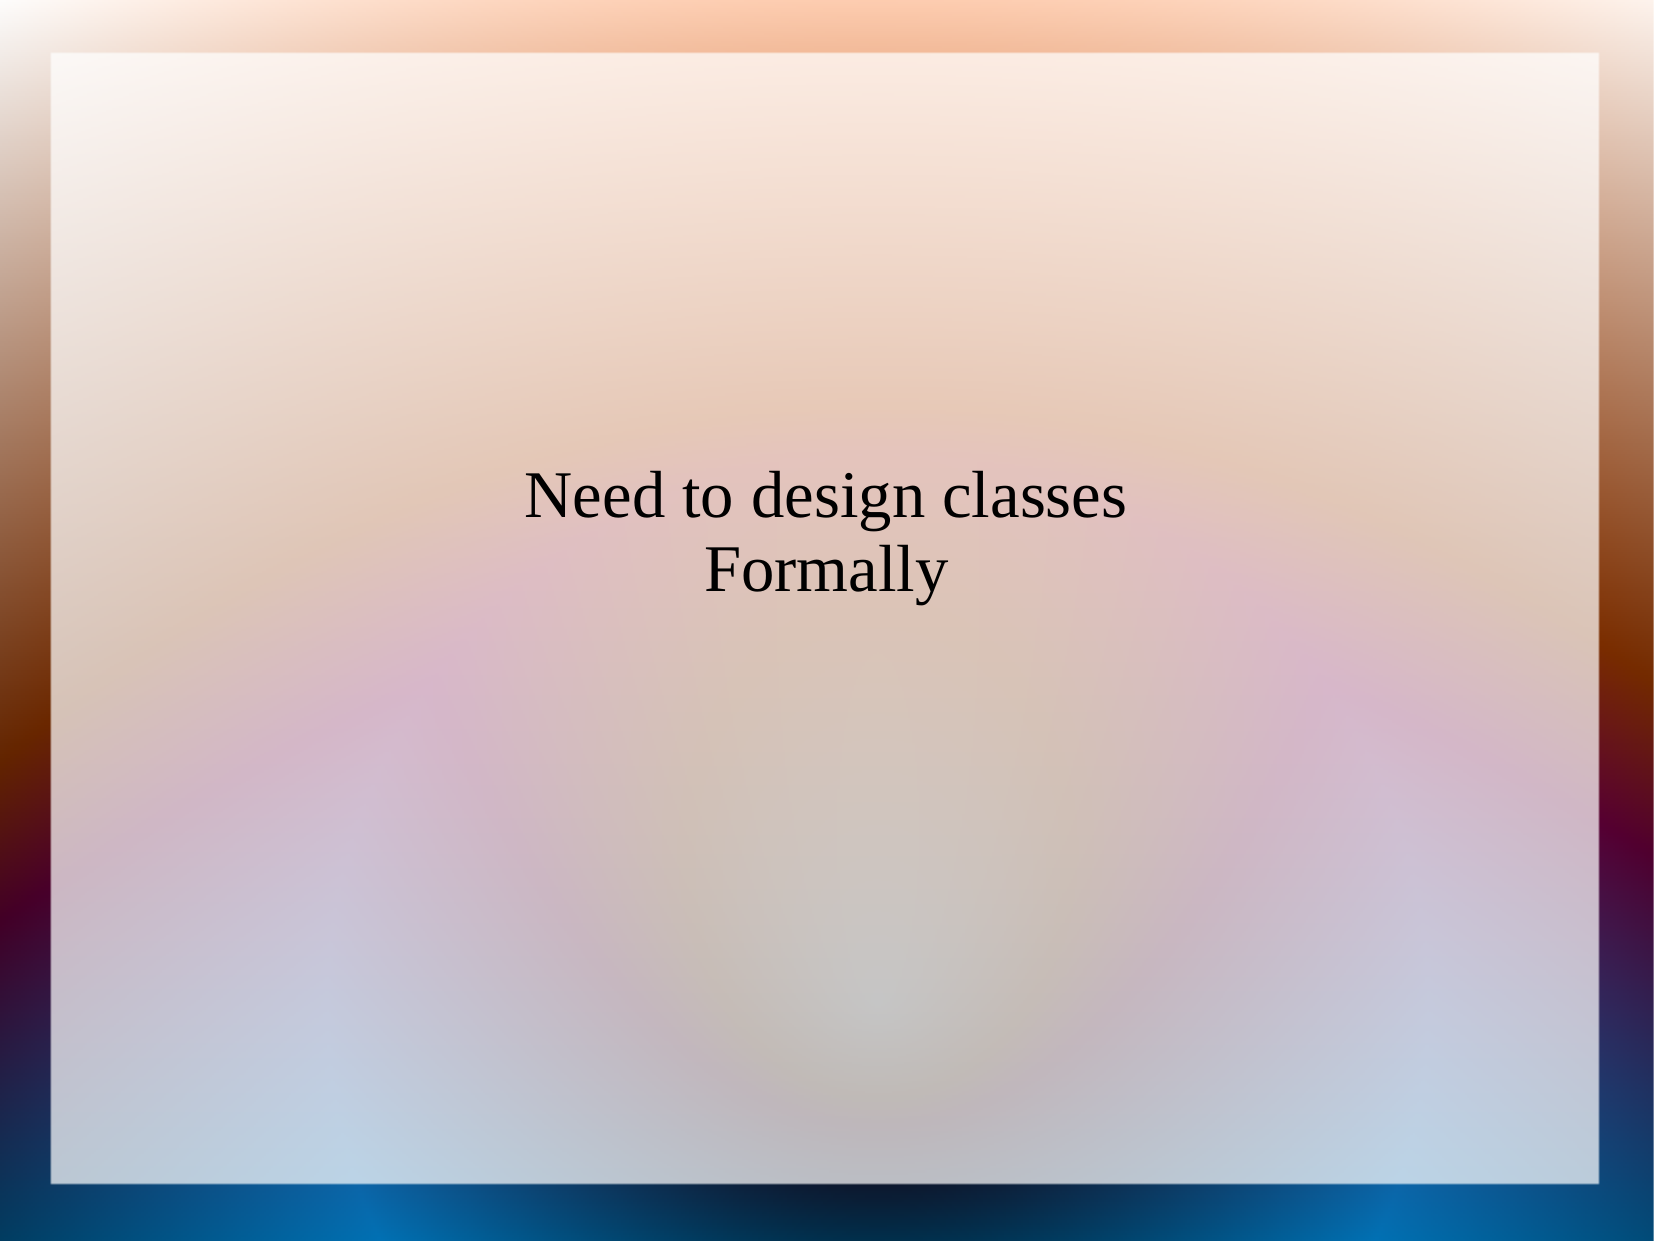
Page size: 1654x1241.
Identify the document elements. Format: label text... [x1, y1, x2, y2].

picture [0, 0, 1654, 1241]
subtitle Need to design classes Formally [82, 55, 1571, 1010]
